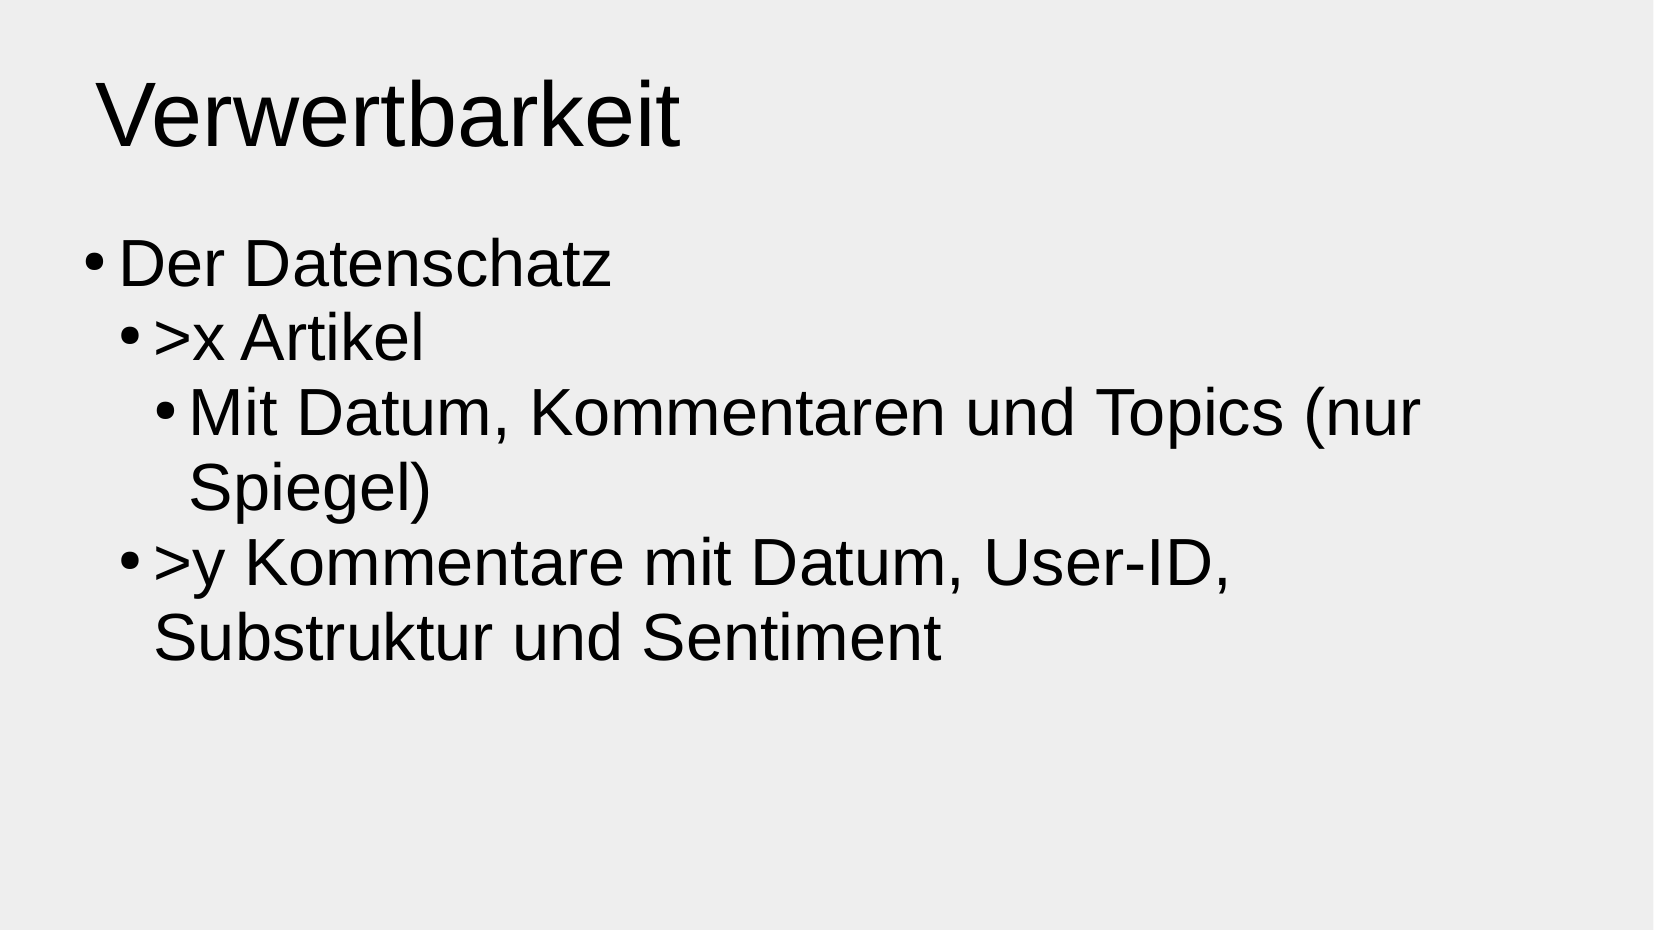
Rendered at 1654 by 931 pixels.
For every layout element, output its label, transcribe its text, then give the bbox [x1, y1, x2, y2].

title Verwertbarkeit [60, 12, 1591, 218]
subtitle Der Datenschatz >x Artikel Mit Datum, Kommentaren und Topics (nur Spiegel) >y Kommentare mit Datum, User-ID, Substruktur und Sentiment [82, 217, 1571, 758]
